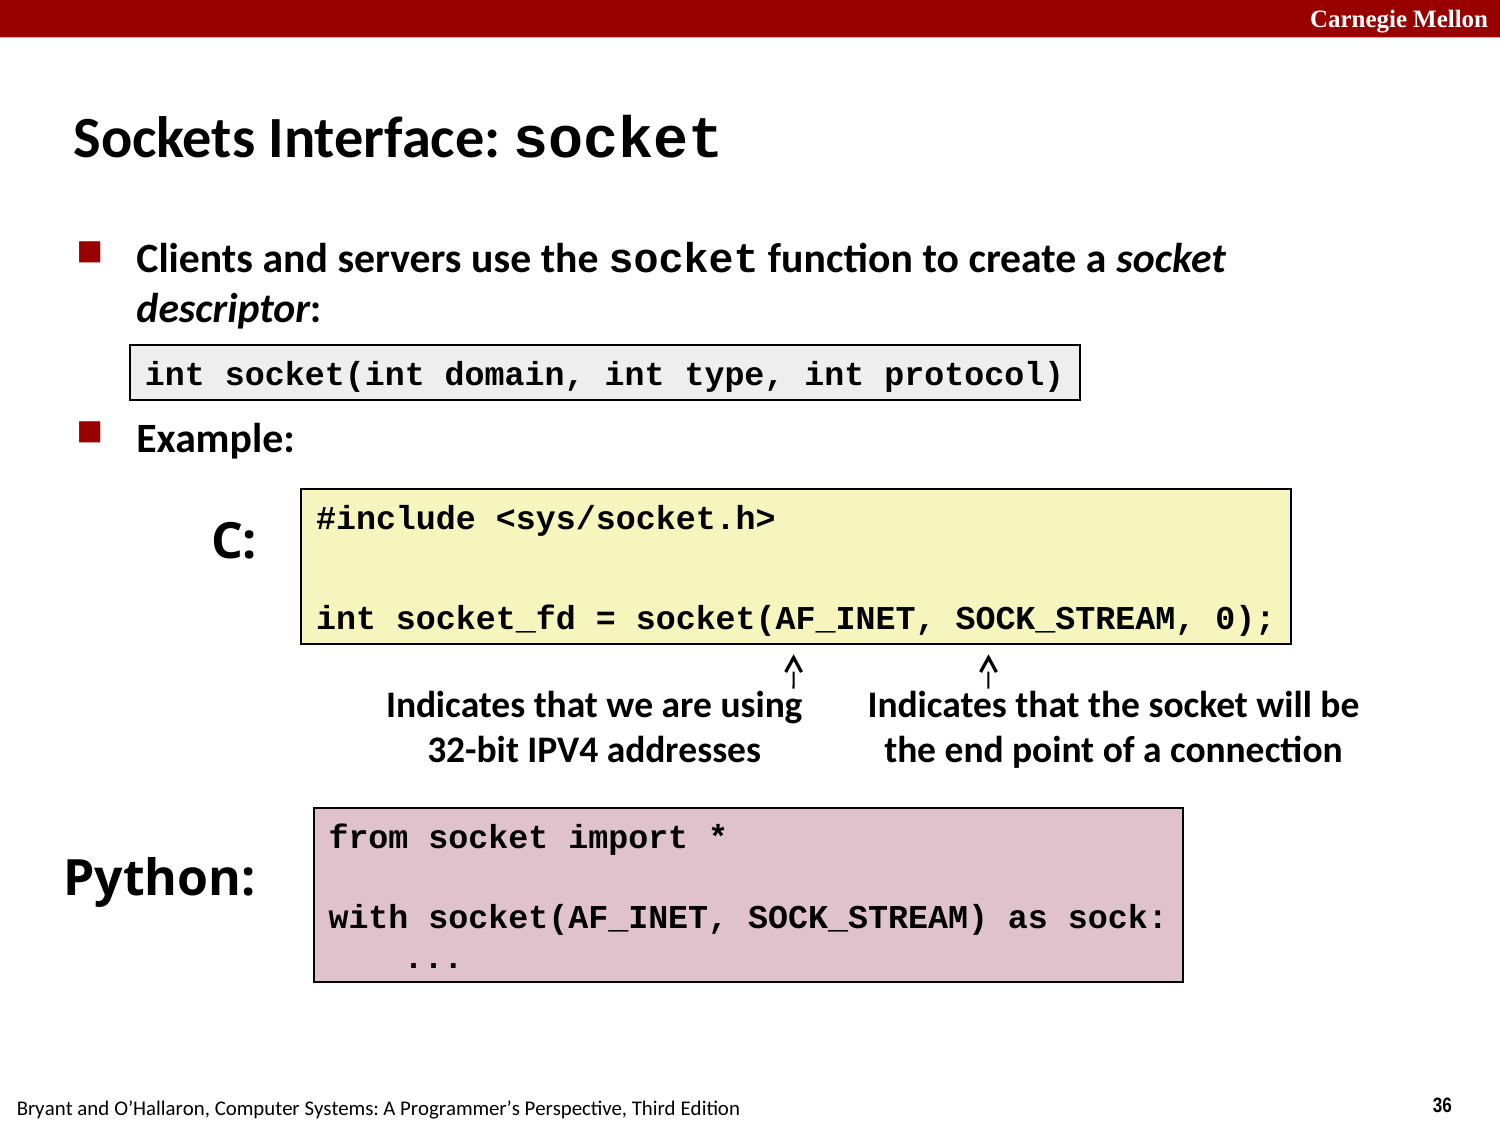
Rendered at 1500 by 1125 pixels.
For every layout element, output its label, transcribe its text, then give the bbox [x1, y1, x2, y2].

list Clients and servers use the socket function to create a socket descriptor: Example: [65, 223, 1361, 350]
text_box #include <sys/socket.h> int socket_fd = socket(AF_INET, SOCK_STREAM, 0); [301, 489, 1291, 644]
text_box int socket(int domain, int type, int protocol) [130, 344, 1081, 400]
text_box from socket import * with socket(AF_INET, SOCK_STREAM) as sock: ... [313, 807, 1184, 983]
text_box Indicates that the socket will be the end point of a connection [842, 672, 1386, 778]
text_box Python: [48, 837, 302, 913]
text_box Indicates that we are using 32-bit IPV4 addresses [363, 672, 826, 778]
title Sockets Interface: socket [58, 71, 1304, 197]
text_box C: [196, 501, 287, 576]
